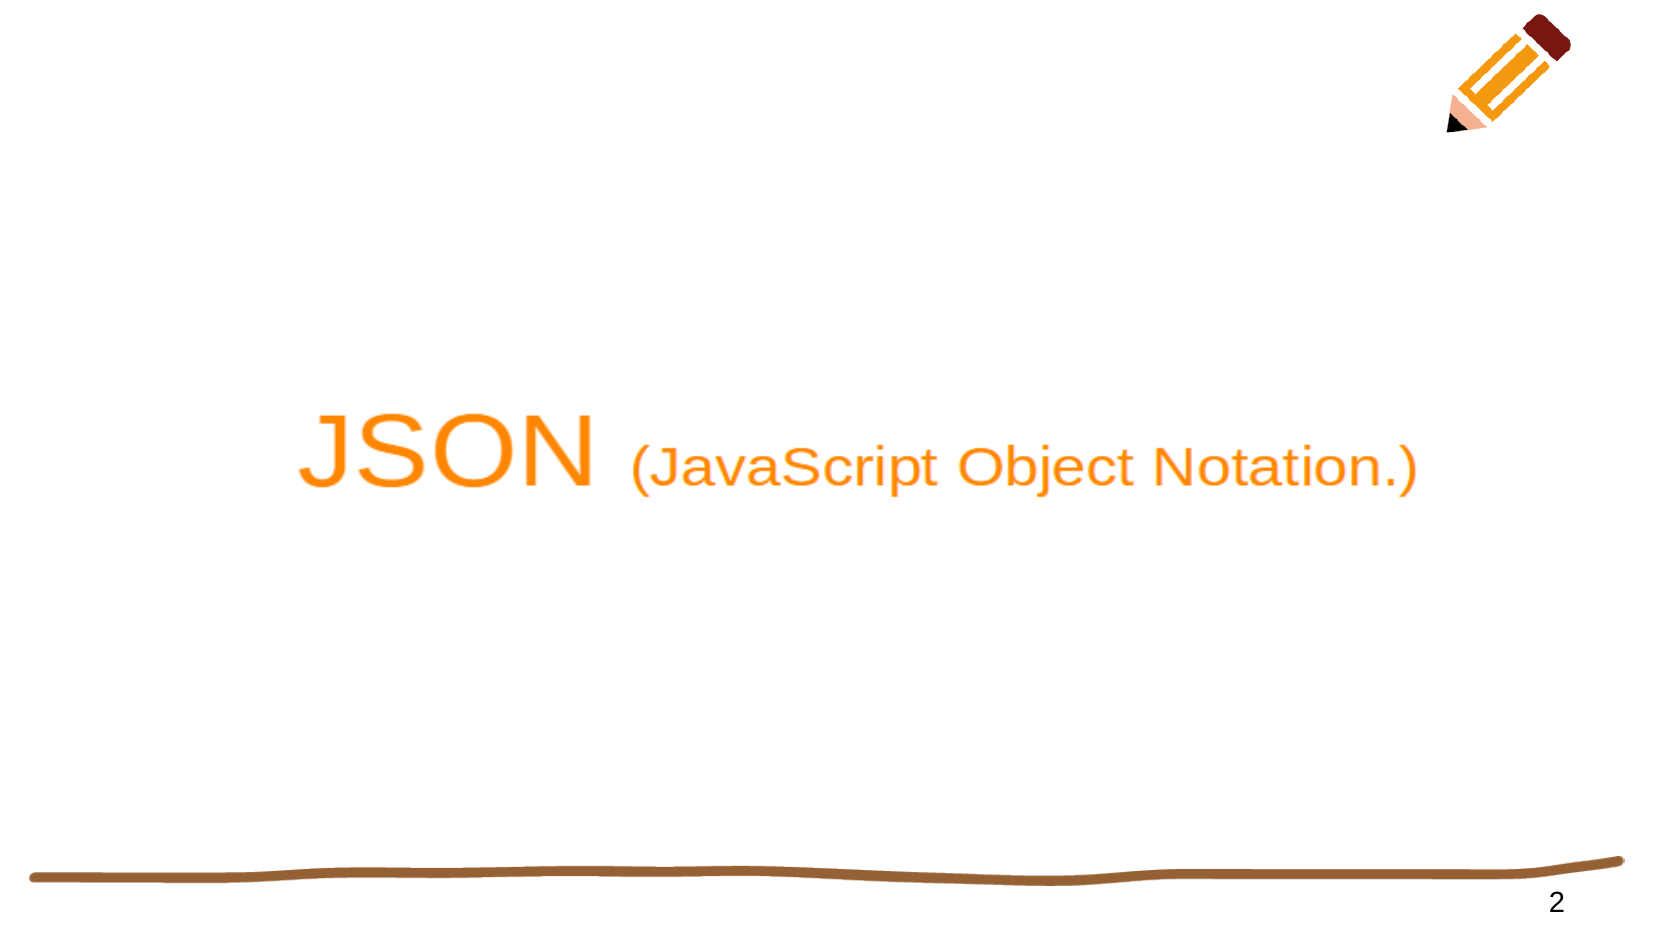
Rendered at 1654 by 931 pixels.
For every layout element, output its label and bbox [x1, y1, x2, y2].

picture [29, 856, 1625, 886]
picture [1446, 14, 1571, 133]
picture [25, 351, 1634, 522]
